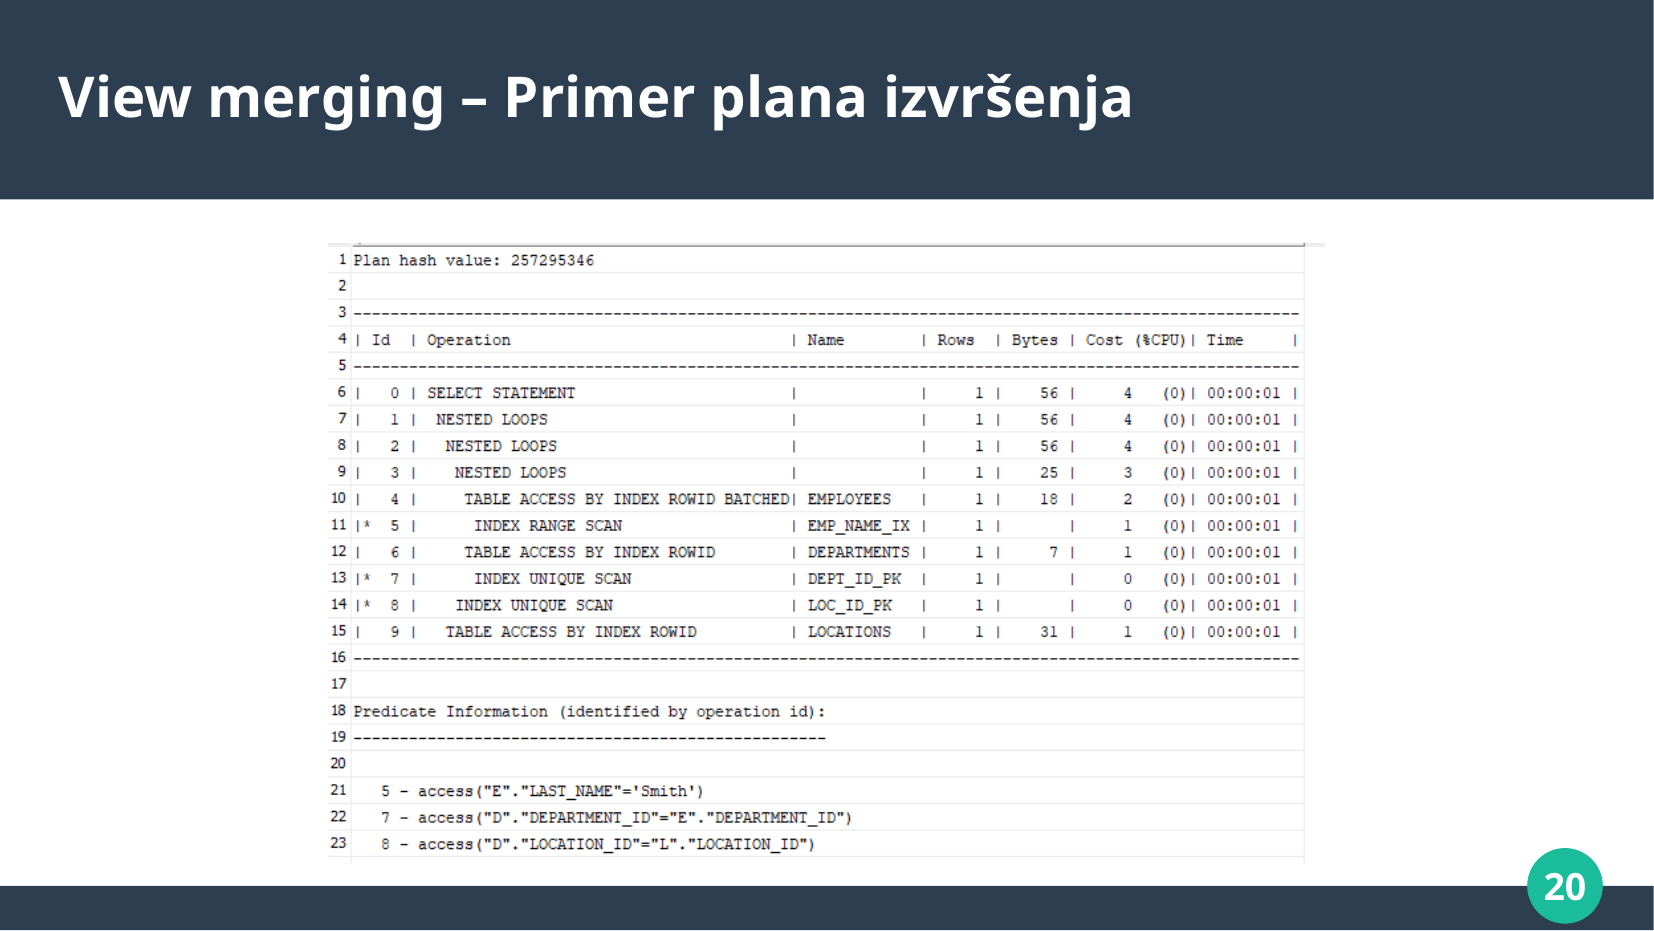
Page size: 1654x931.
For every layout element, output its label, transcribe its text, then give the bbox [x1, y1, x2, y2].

picture [328, 243, 1325, 864]
title View merging – Primer plana izvršenja [59, 37, 1595, 155]
